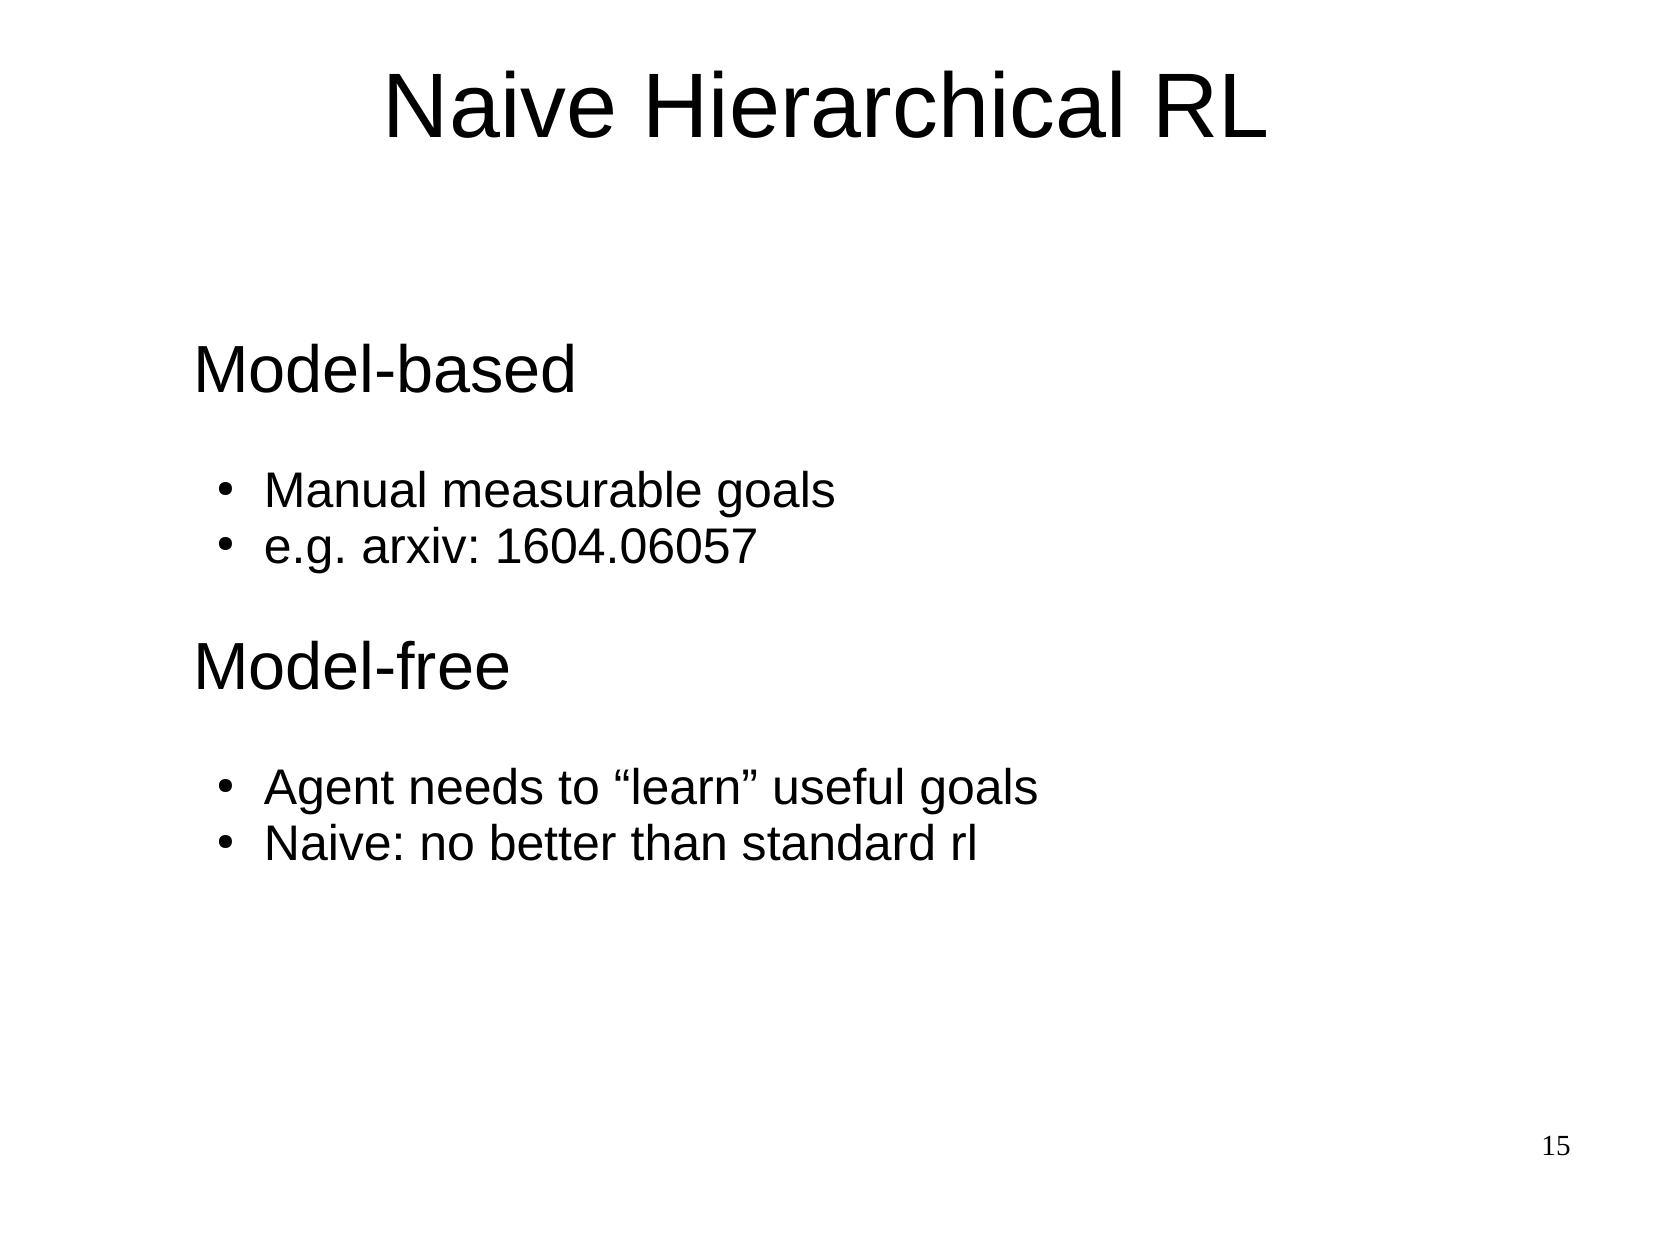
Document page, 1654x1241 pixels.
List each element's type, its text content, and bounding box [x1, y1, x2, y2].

title Naive Hierarchical RL [82, 2, 1571, 210]
text_box Model-based Manual measurable goals e.g. arxiv: 1604.06057 Model-free Agent needs to “learn” useful goals Naive: no better than standard rl [36, 324, 1511, 879]
